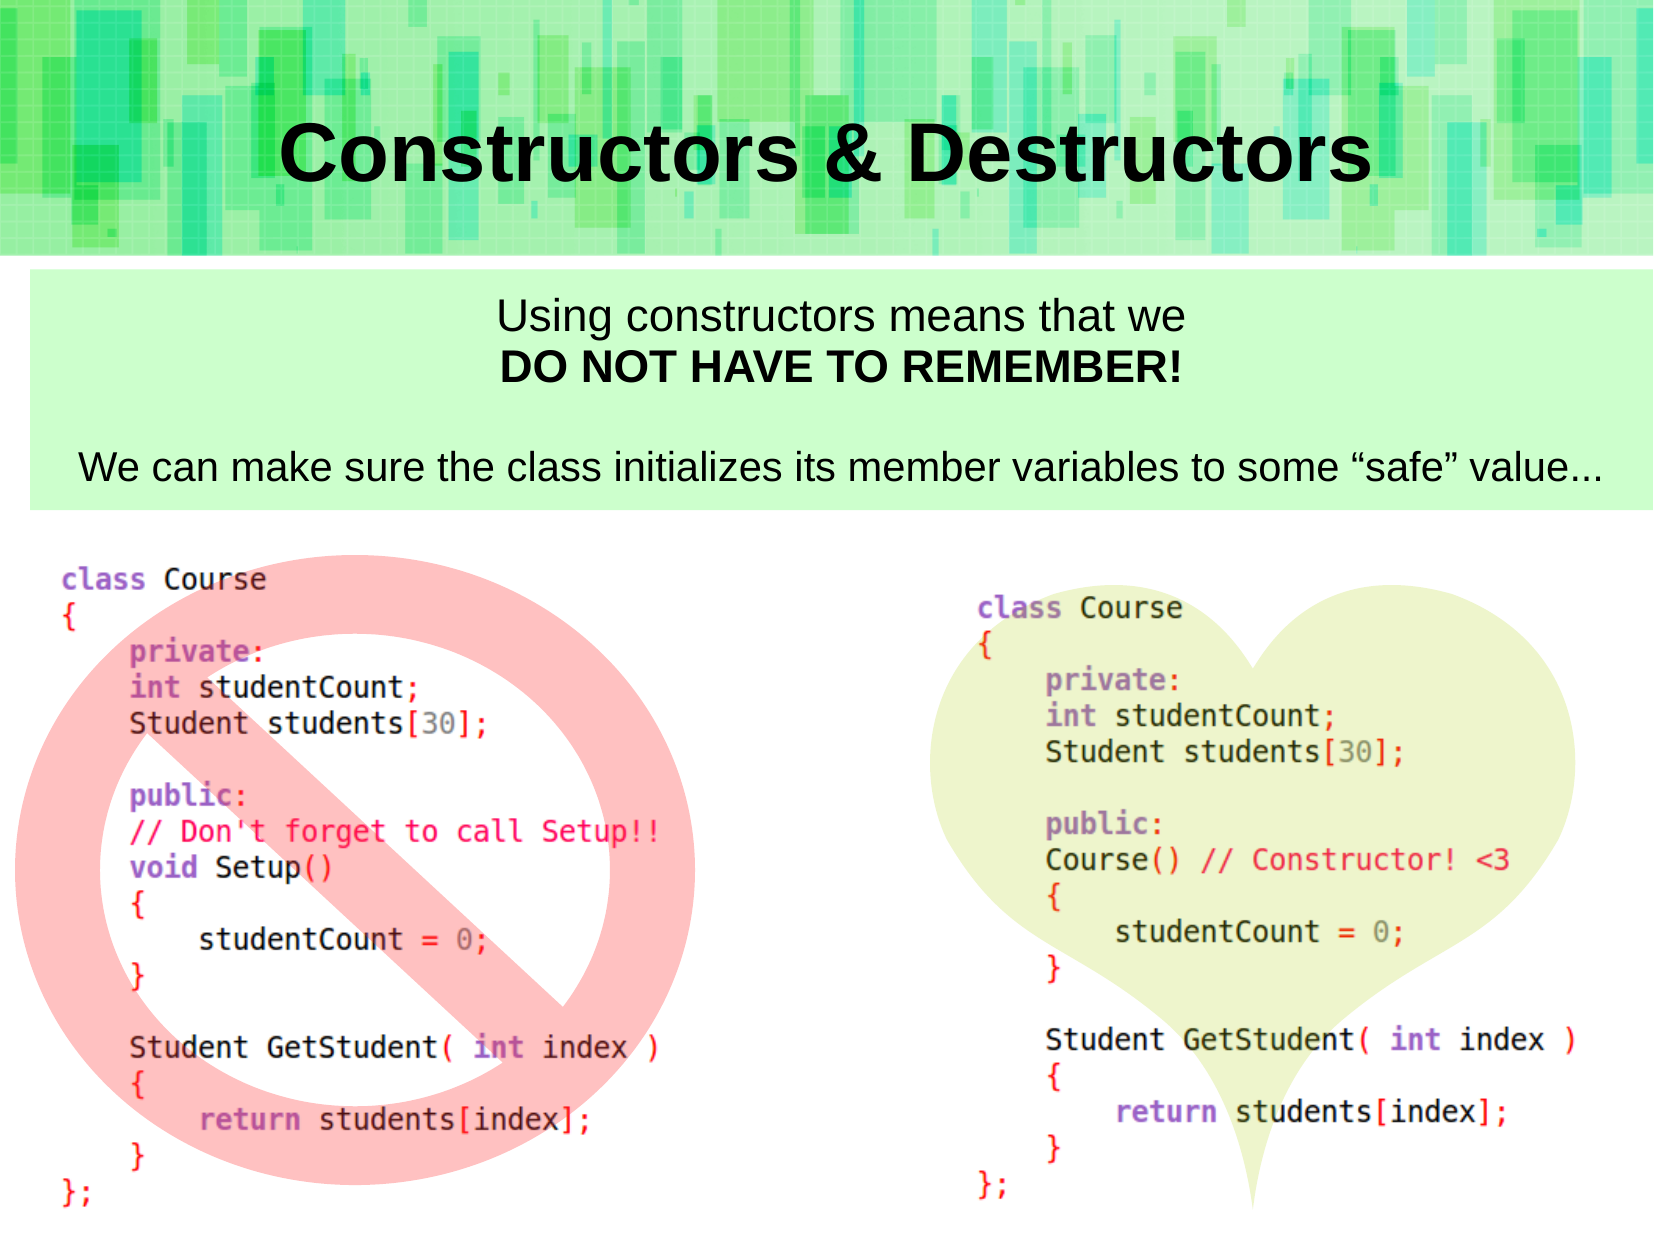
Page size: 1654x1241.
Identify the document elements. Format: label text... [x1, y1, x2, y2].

text_box [15, 555, 696, 1186]
title Constructors & Destructors [82, 49, 1571, 257]
picture [0, 0, 1654, 1241]
text_box [930, 585, 1576, 1210]
text_box Using constructors means that we DO NOT HAVE TO REMEMBER! We can make sure the class initializes its member variables to some “safe” value... [30, 269, 1653, 511]
